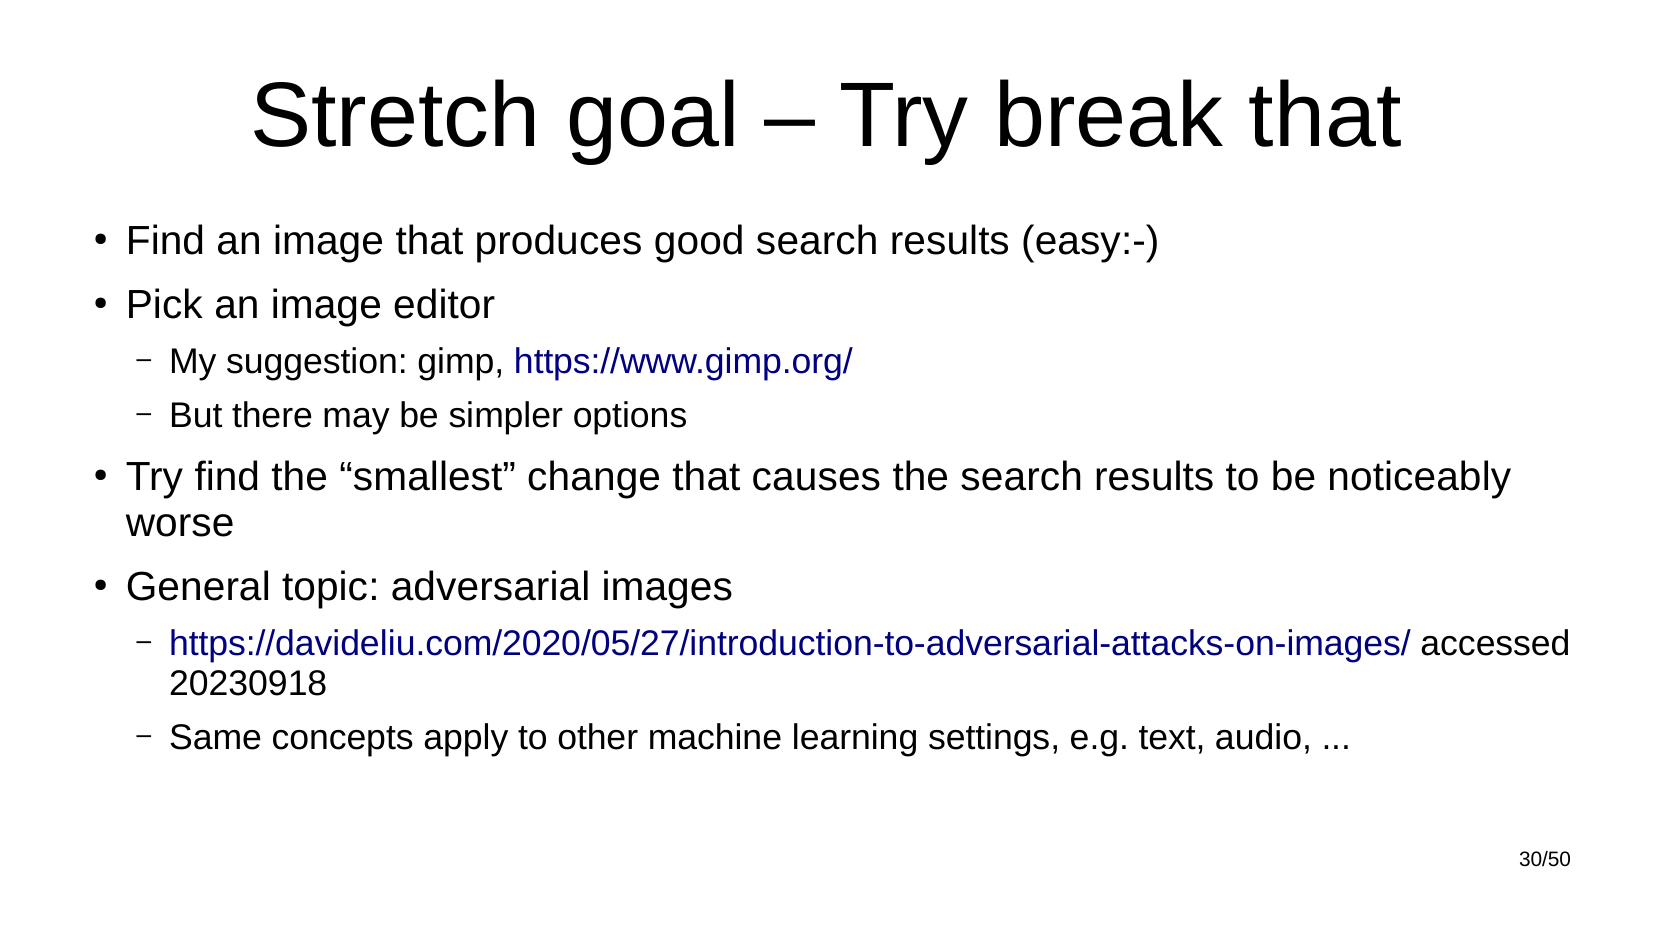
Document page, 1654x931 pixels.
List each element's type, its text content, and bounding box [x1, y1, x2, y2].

title Stretch goal – Try break that [82, 37, 1571, 193]
list Find an image that produces good search results (easy:-) Pick an image editor My suggestion: gimp, https://www.gimp.org/ But there may be simpler options Try find the “smallest” change that causes the search results to be noticeably worse General topic: adversarial images https://davideliu.com/2020/05/27/introduction-to-adversarial-attacks-on-images/ accessed 20230918 Same concepts apply to other machine learning settings, e.g. text, audio, ... [82, 217, 1571, 758]
